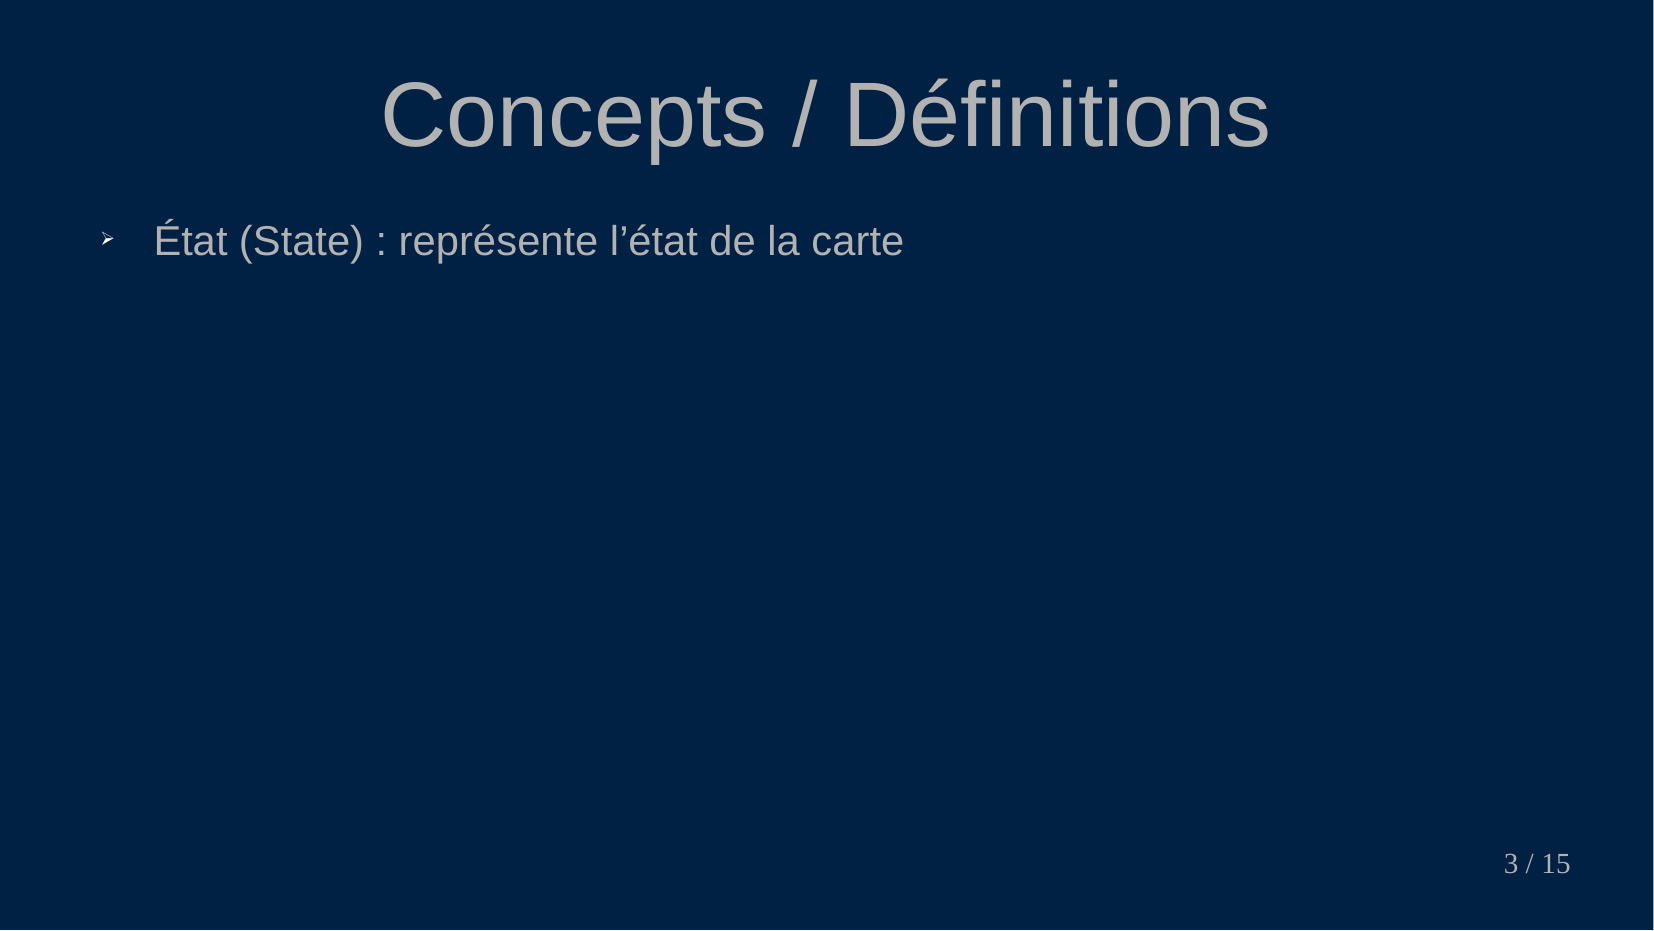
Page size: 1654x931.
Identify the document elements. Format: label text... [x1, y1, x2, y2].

list État (State) : représente l’état de la carte [82, 217, 1571, 758]
title Concepts / Définitions [82, 37, 1571, 193]
